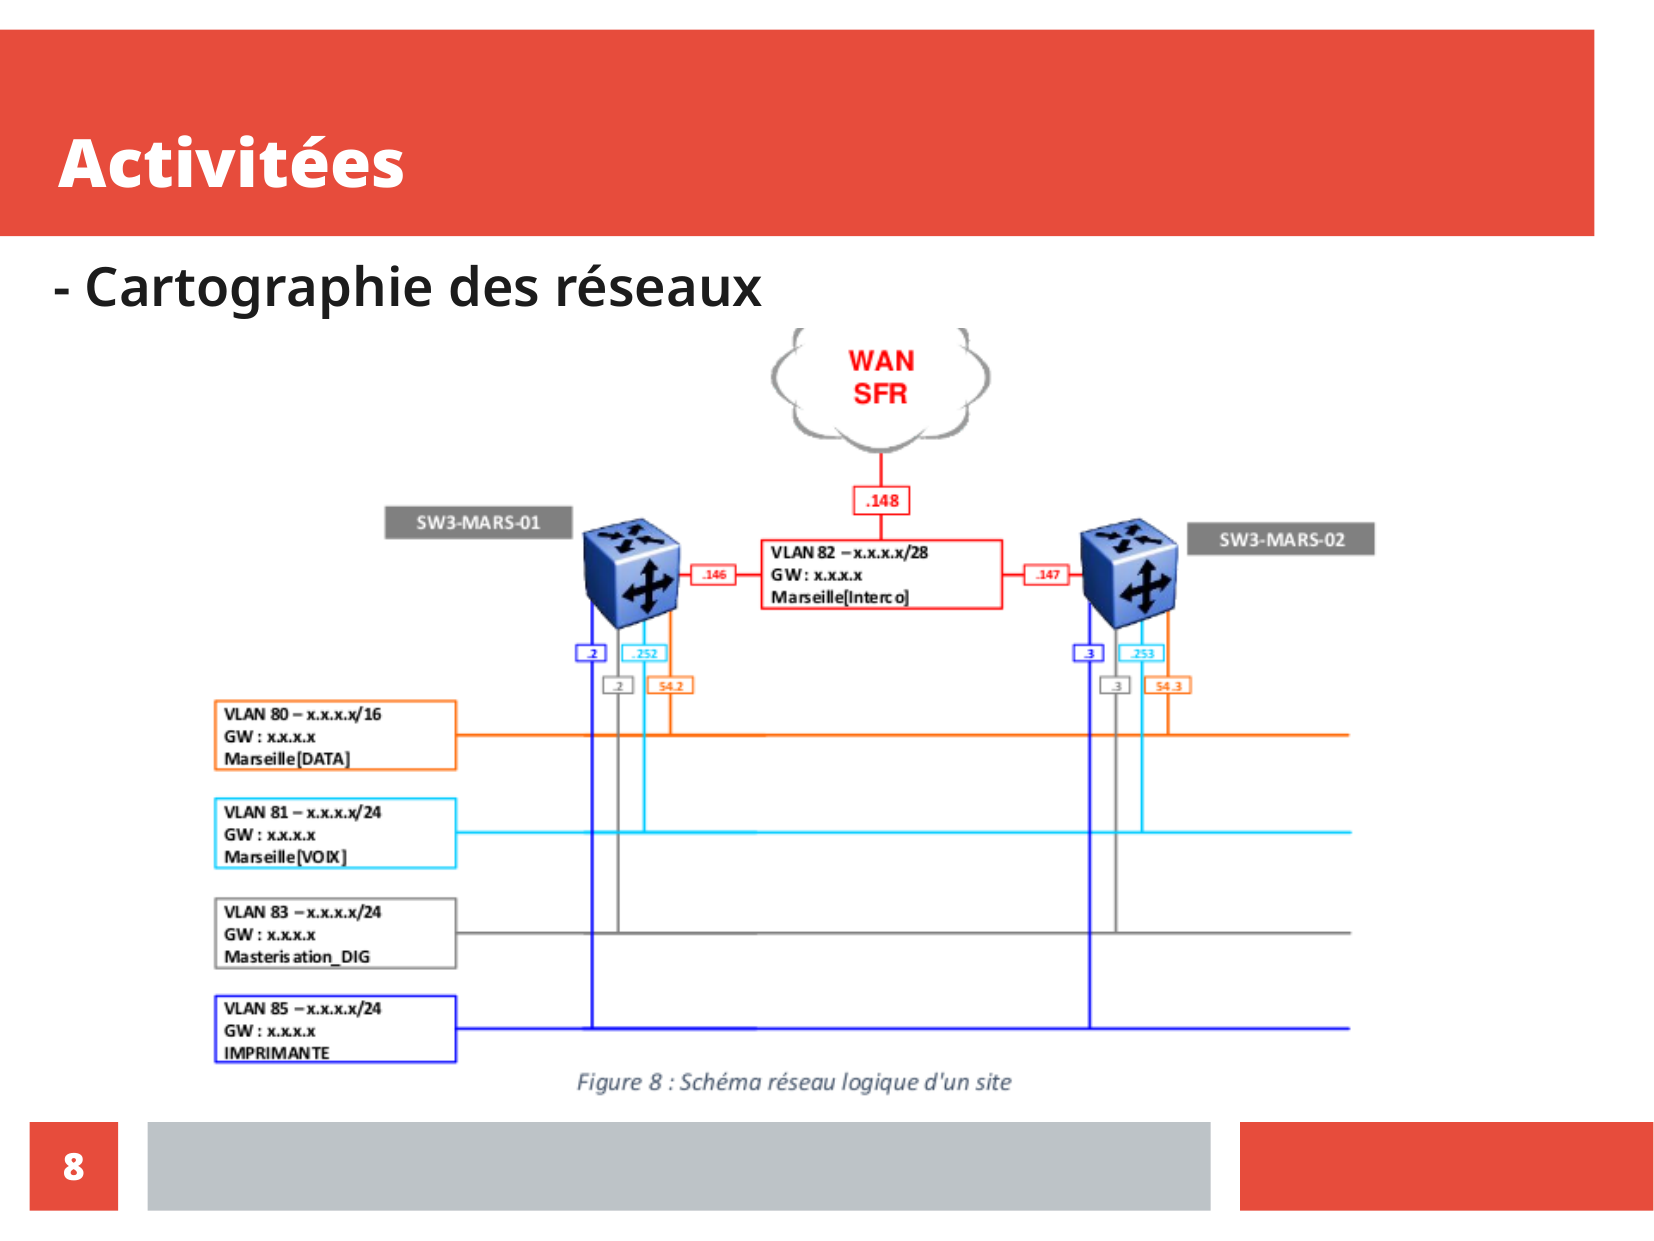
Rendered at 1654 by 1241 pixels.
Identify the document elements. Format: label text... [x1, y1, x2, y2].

picture [142, 328, 1454, 1111]
list - Cartographie des réseaux [53, 248, 1560, 1241]
title Activitées [59, 59, 1595, 207]
